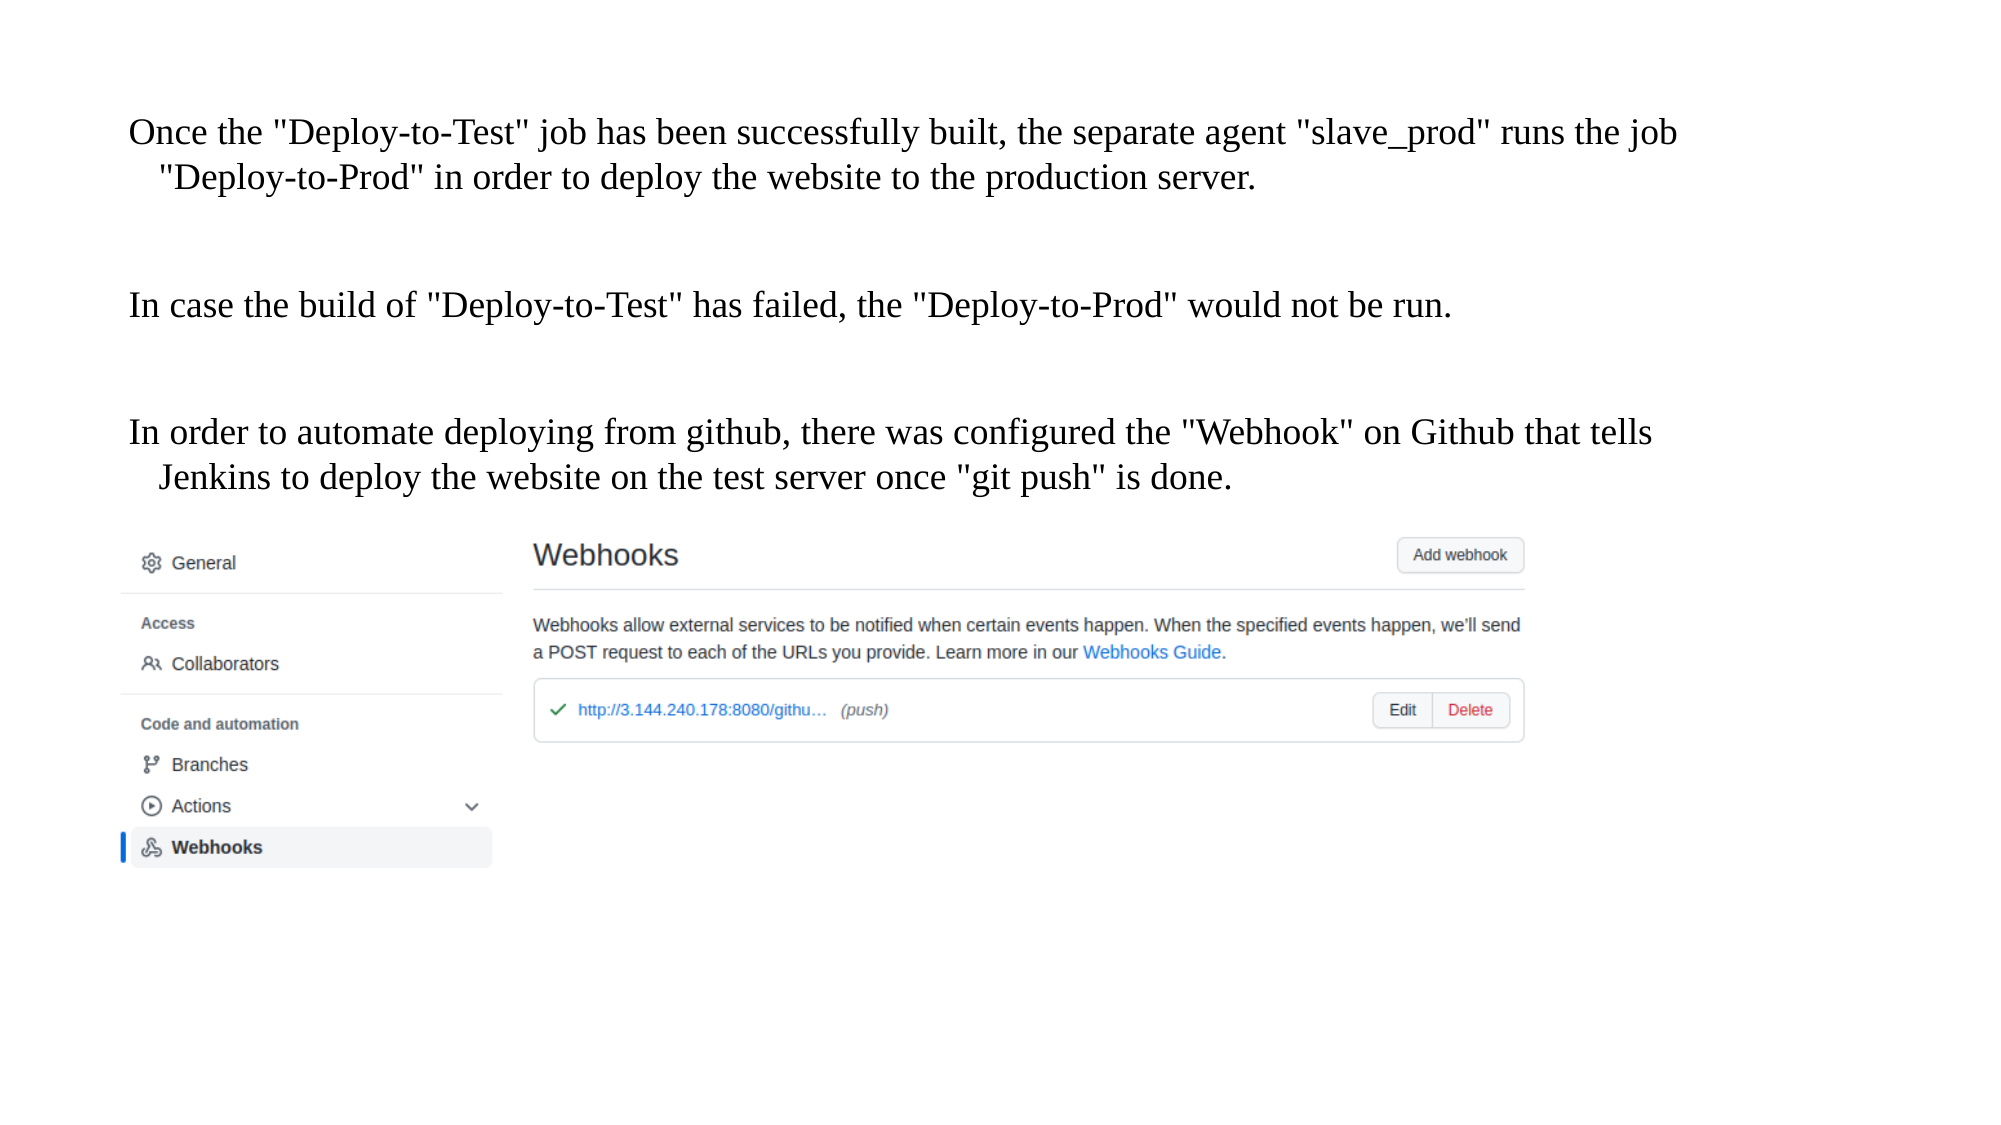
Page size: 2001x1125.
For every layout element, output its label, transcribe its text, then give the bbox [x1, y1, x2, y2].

picture [117, 523, 1690, 872]
list Once the "Deploy-to-Test" job has been successfully built, the separate agent "slave_prod" runs the job "Deploy-to-Prod" in order to deploy the website to the production server. In case the build of "Deploy-to-Test" has failed, the "Deploy-to-Prod" would not be run. In order to automate deploying from github, there was configured the "Webhook" on Github that tells Jenkins to deploy the website on the test server once "git push" is done. [83, 99, 1734, 549]
